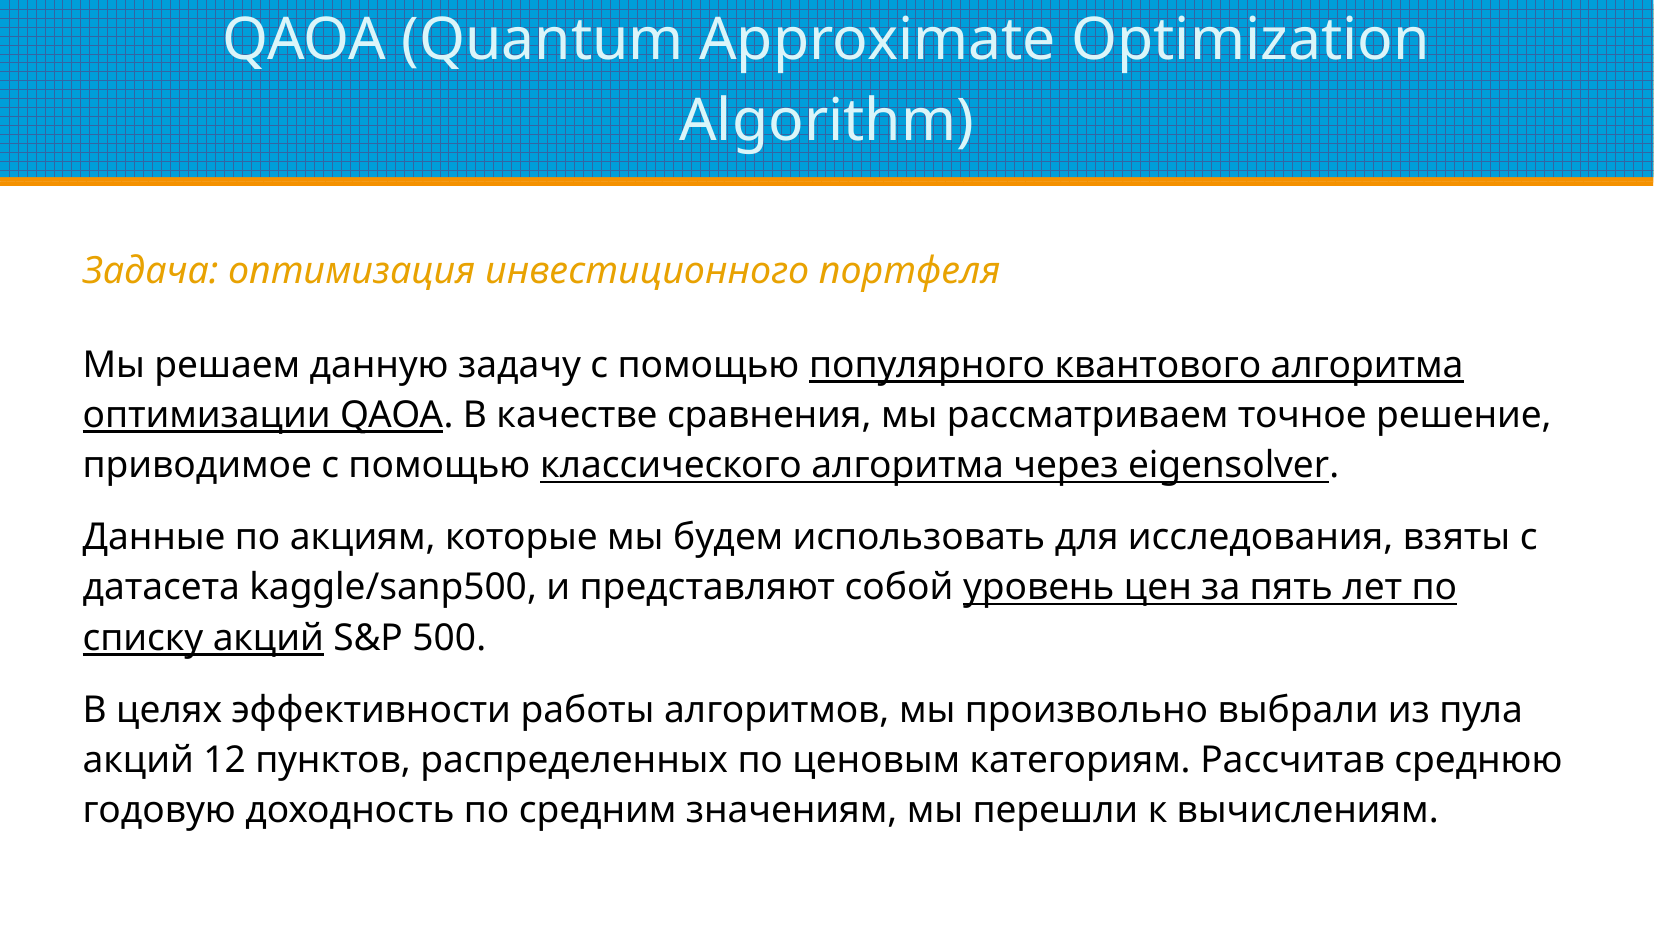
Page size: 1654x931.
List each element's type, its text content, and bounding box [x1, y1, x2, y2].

title QAOA (Quantum Approximate Optimization Algorithm) [82, 0, 1571, 160]
title Задача: оптимизация инвестиционного портфеля [82, 222, 1571, 295]
list Мы решаем данную задачу с помощью популярного квантового алгоритма оптимизации QAOA. В качестве сравнения, мы рассматриваем точное решение, приводимое c помощью классического алгоритма через eigensolver. Данные по акциям, которые мы будем использовать для исследования, взяты с датасета kaggle/sanp500, и представляют собой уровень цен за пять лет по списку акций S&P 500. В целях эффективности работы алгоритмов, мы произвольно выбрали из пула акций 12 пунктов, распределенных по ценовым категориям. Рассчитав среднюю годовую доходность по средним значениям, мы перешли к вычислениям. [82, 337, 1571, 842]
